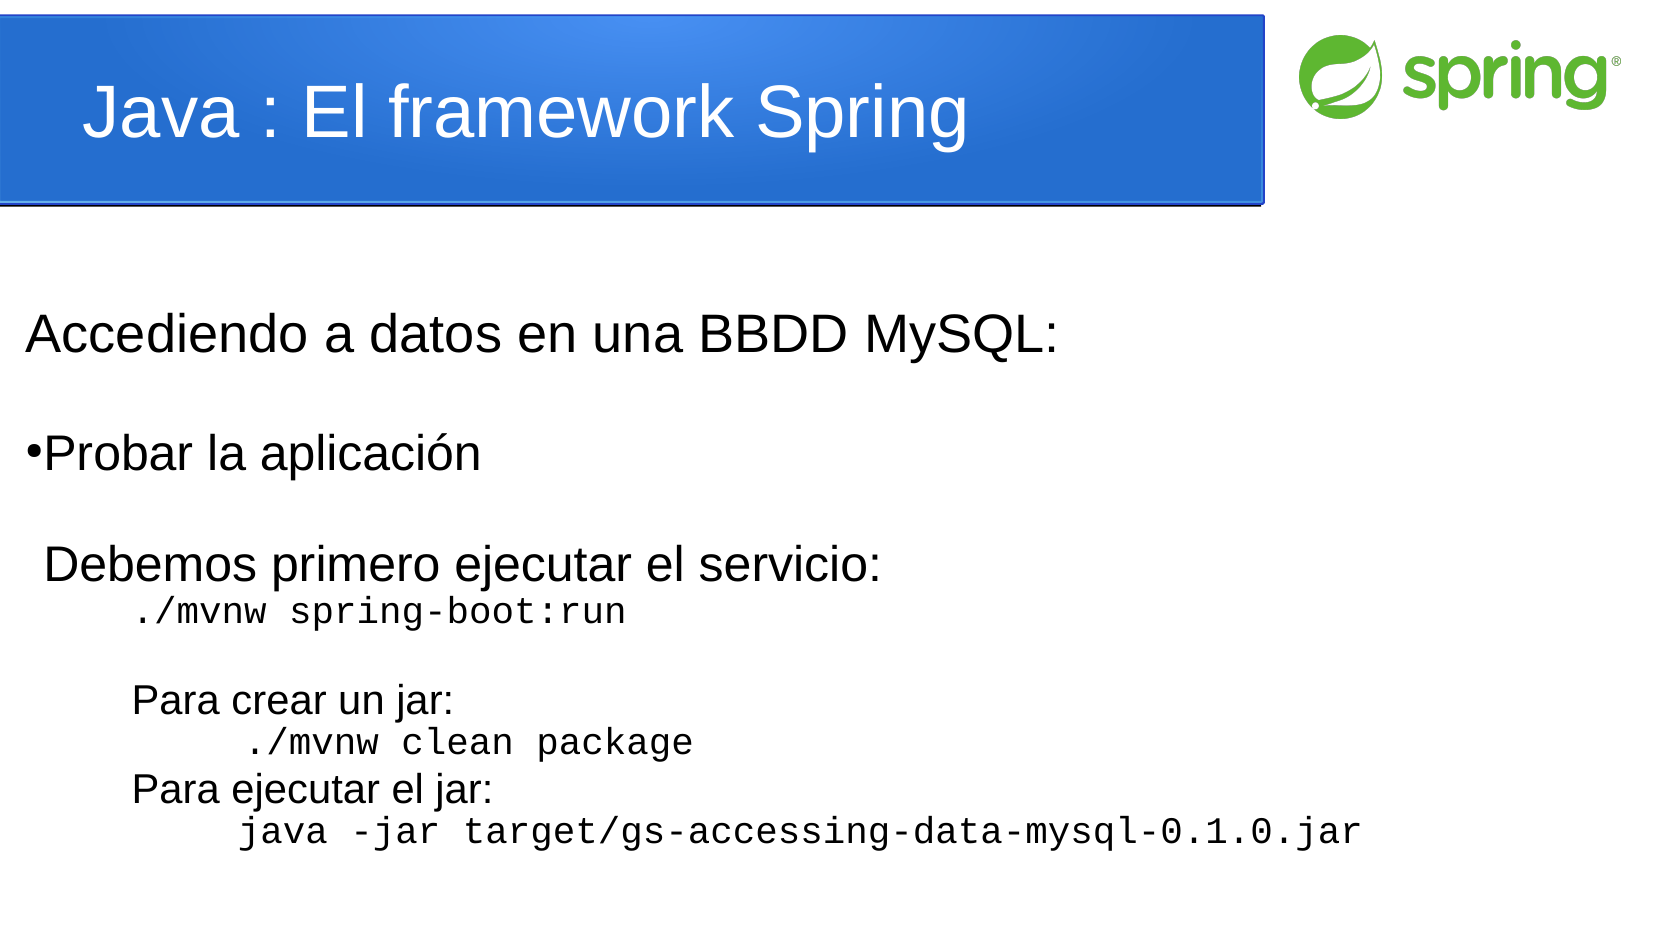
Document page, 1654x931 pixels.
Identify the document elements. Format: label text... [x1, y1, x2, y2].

subtitle Accediendo a datos en una BBDD MySQL: Probar la aplicación Debemos primero ejecutar el servicio: ./mvnw spring-boot:run Para crear un jar: ./mvnw clean package Para ejecutar el jar: java -jar target/gs-accessing-data-mysql-0.1.0.jar [25, 164, 1644, 931]
picture [1299, 35, 1621, 119]
title Java : El framework Spring [82, 35, 1235, 164]
